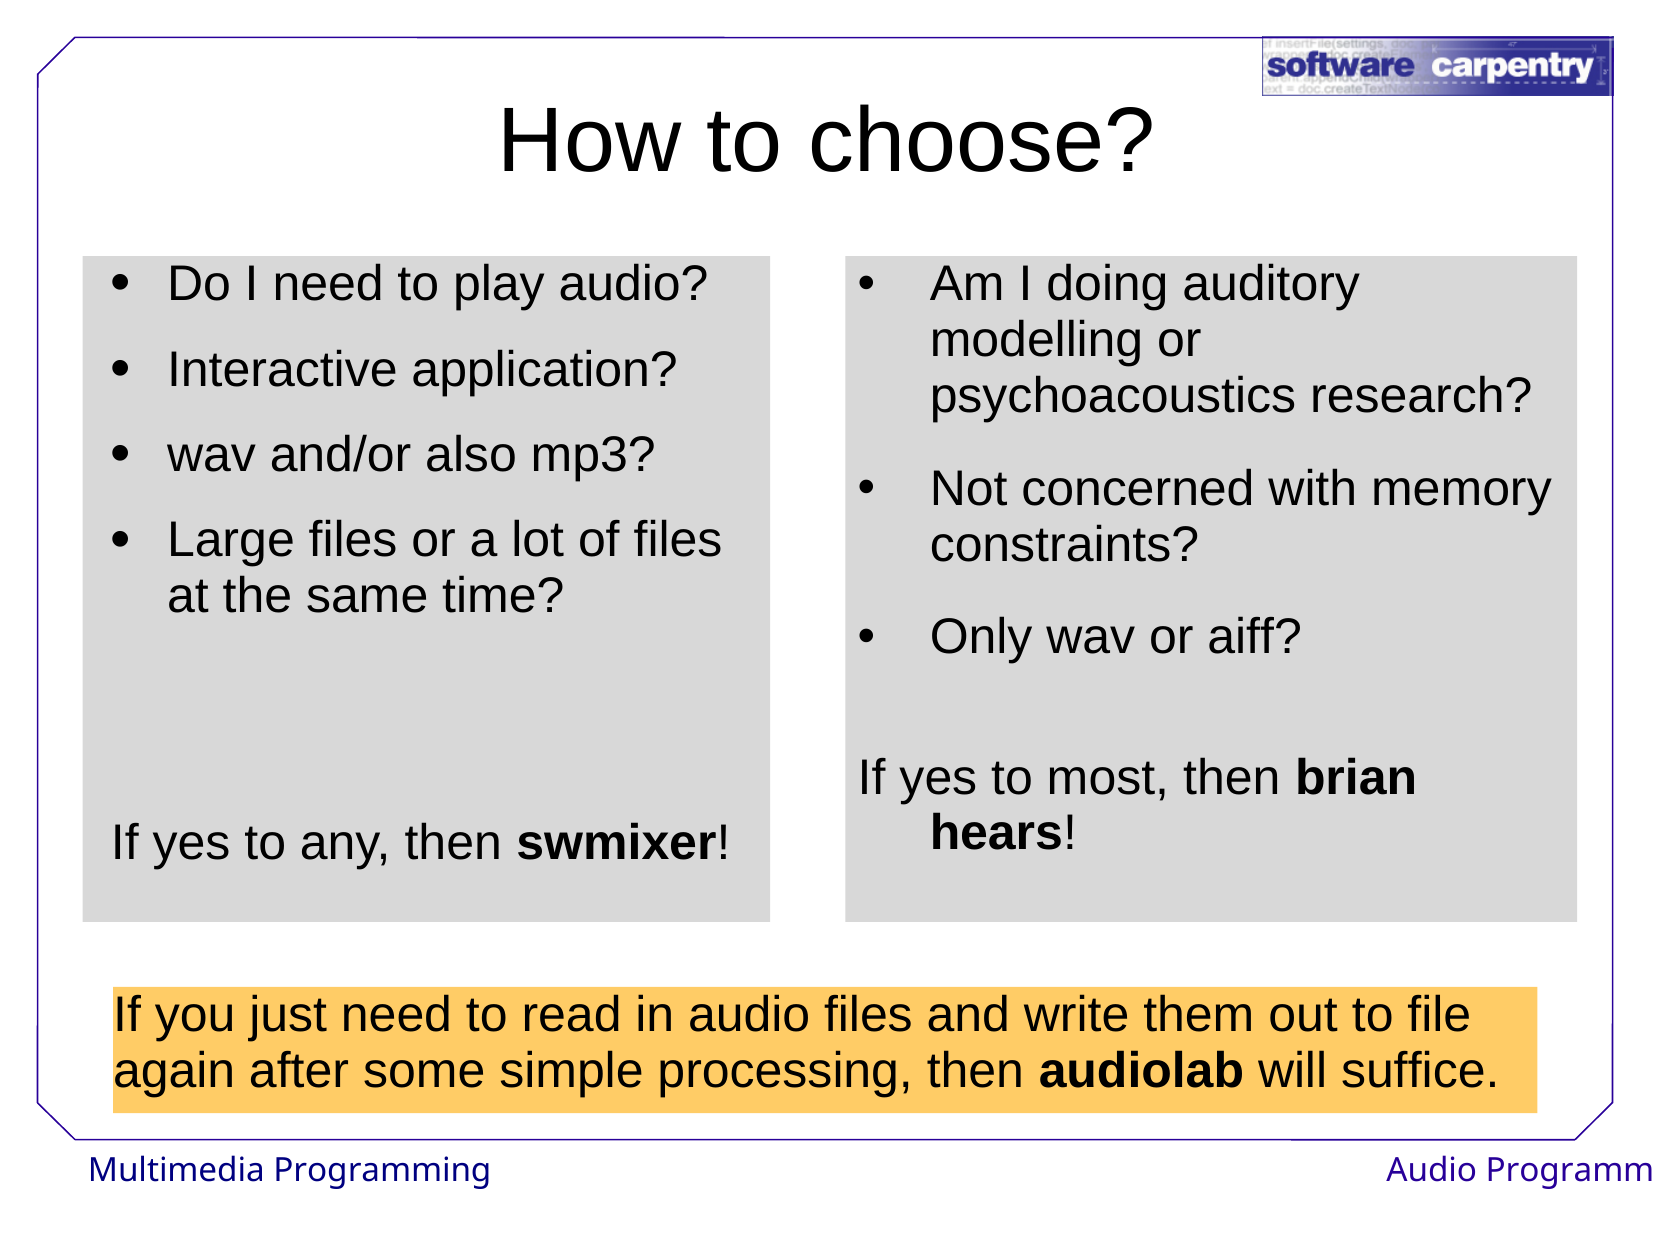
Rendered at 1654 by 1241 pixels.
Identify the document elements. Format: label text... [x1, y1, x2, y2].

text_box If you just need to read in audio files and write them out to file again after some simple processing, then audiolab will suffice. [113, 986, 1538, 1114]
picture [1262, 36, 1614, 96]
text_box Am I doing auditory modelling or psychoacoustics research? Not concerned with memory constraints? Only wav or aiff? If yes to most, then brian hears! [845, 256, 1578, 922]
text_box How to choose? [82, 82, 1572, 205]
list Do I need to play audio? Interactive application? wav and/or also mp3? Large files or a lot of files at the same time? If yes to any, then swmixer! [82, 256, 771, 922]
